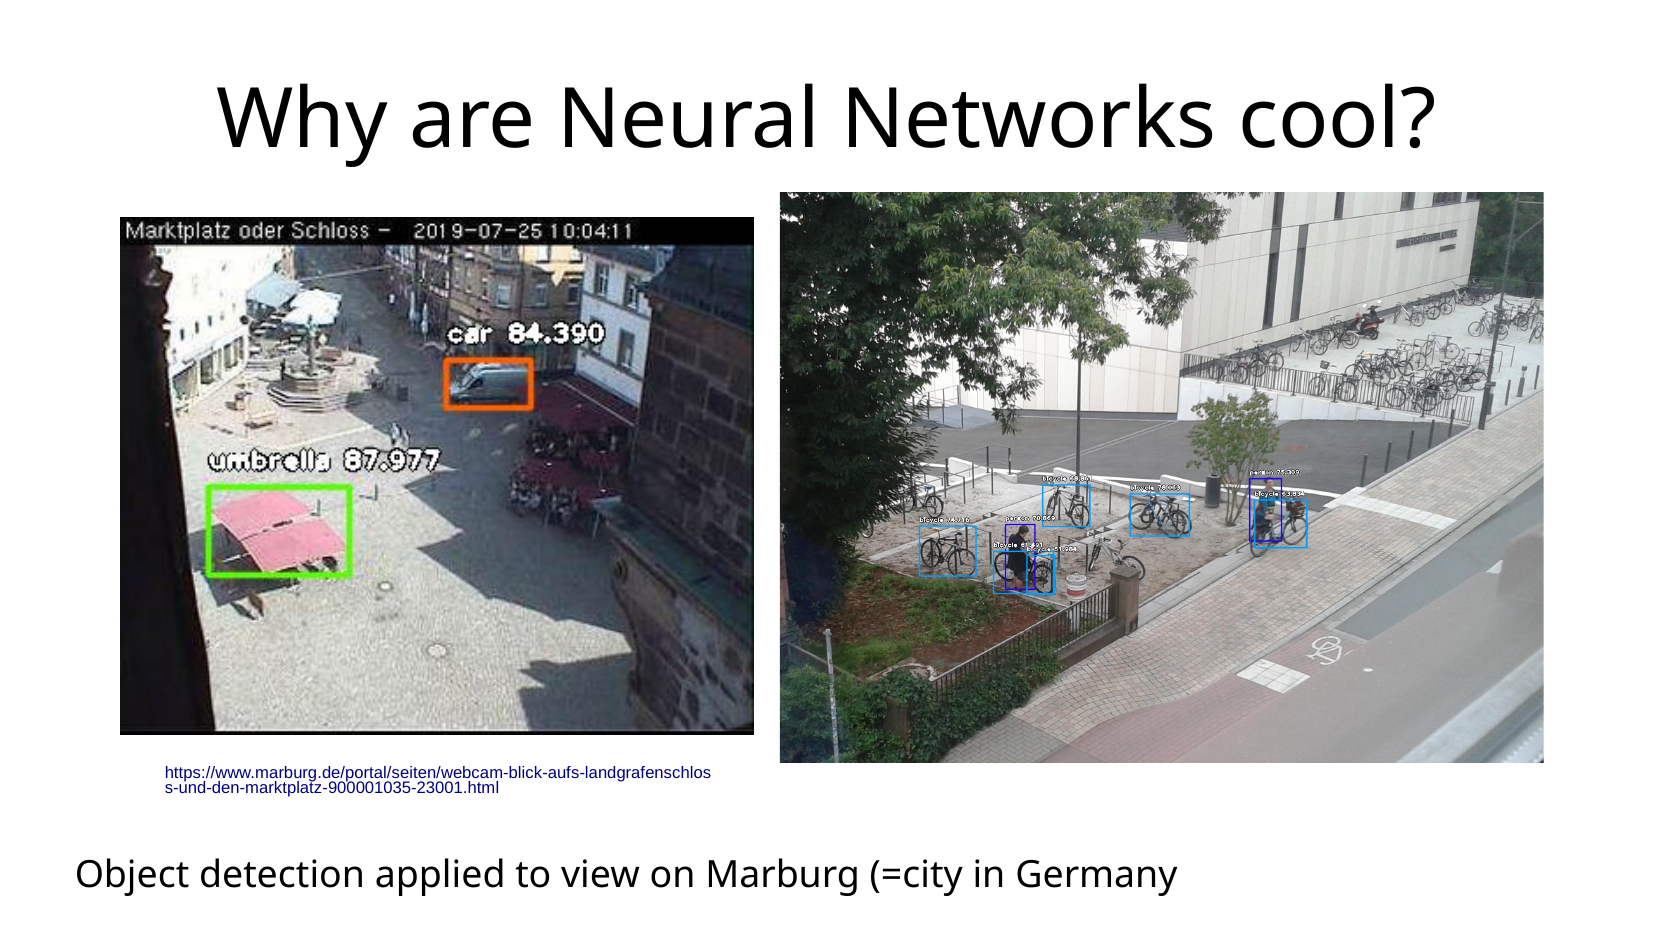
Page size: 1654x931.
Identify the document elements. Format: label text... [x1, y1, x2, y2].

picture [780, 192, 1544, 763]
picture [120, 217, 754, 736]
title Why are Neural Networks cool? [82, 37, 1571, 193]
text_box https://www.marburg.de/portal/seiten/webcam-blick-aufs-landgrafenschloss-und-den-marktplatz-900001035-23001.html [150, 756, 733, 856]
text_box Object detection applied to view on Marburg (=city in Germany [60, 840, 1594, 931]
